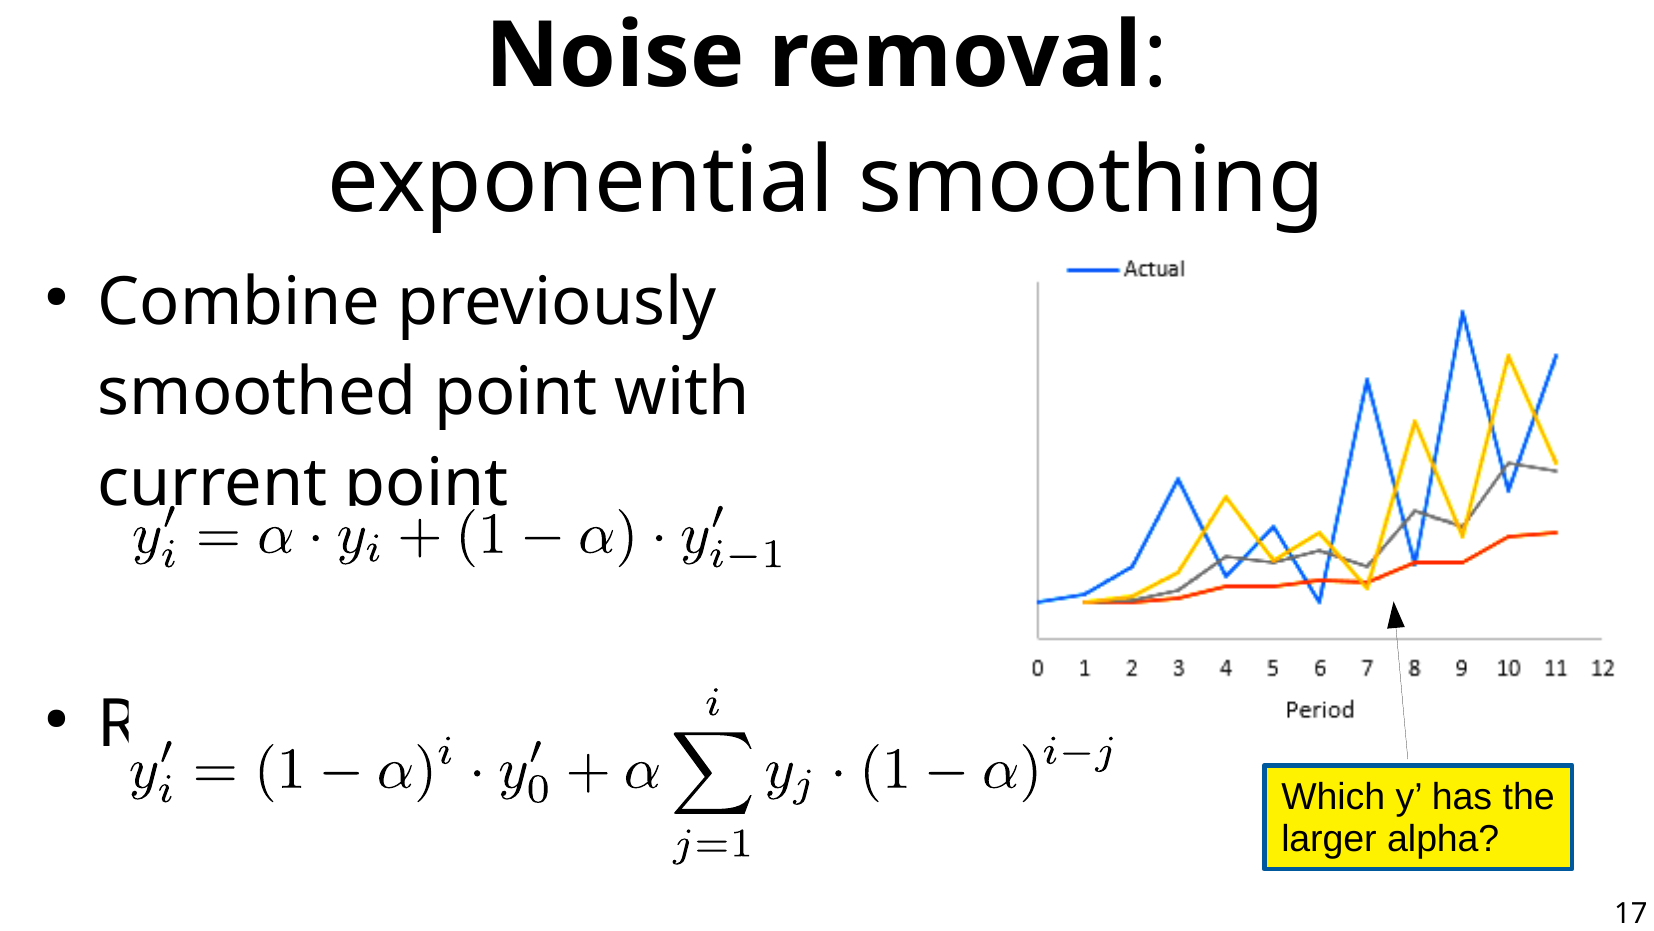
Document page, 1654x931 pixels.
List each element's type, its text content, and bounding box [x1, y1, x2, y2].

list Combine previously smoothed point with current point Recursively substituting [26, 253, 1055, 829]
picture [1051, 243, 1620, 745]
title Noise removal: exponential smoothing [82, 1, 1571, 226]
text_box [131, 505, 785, 572]
text_box [128, 688, 1117, 865]
text_box Which y’ has the larger alpha? [1264, 765, 1573, 869]
